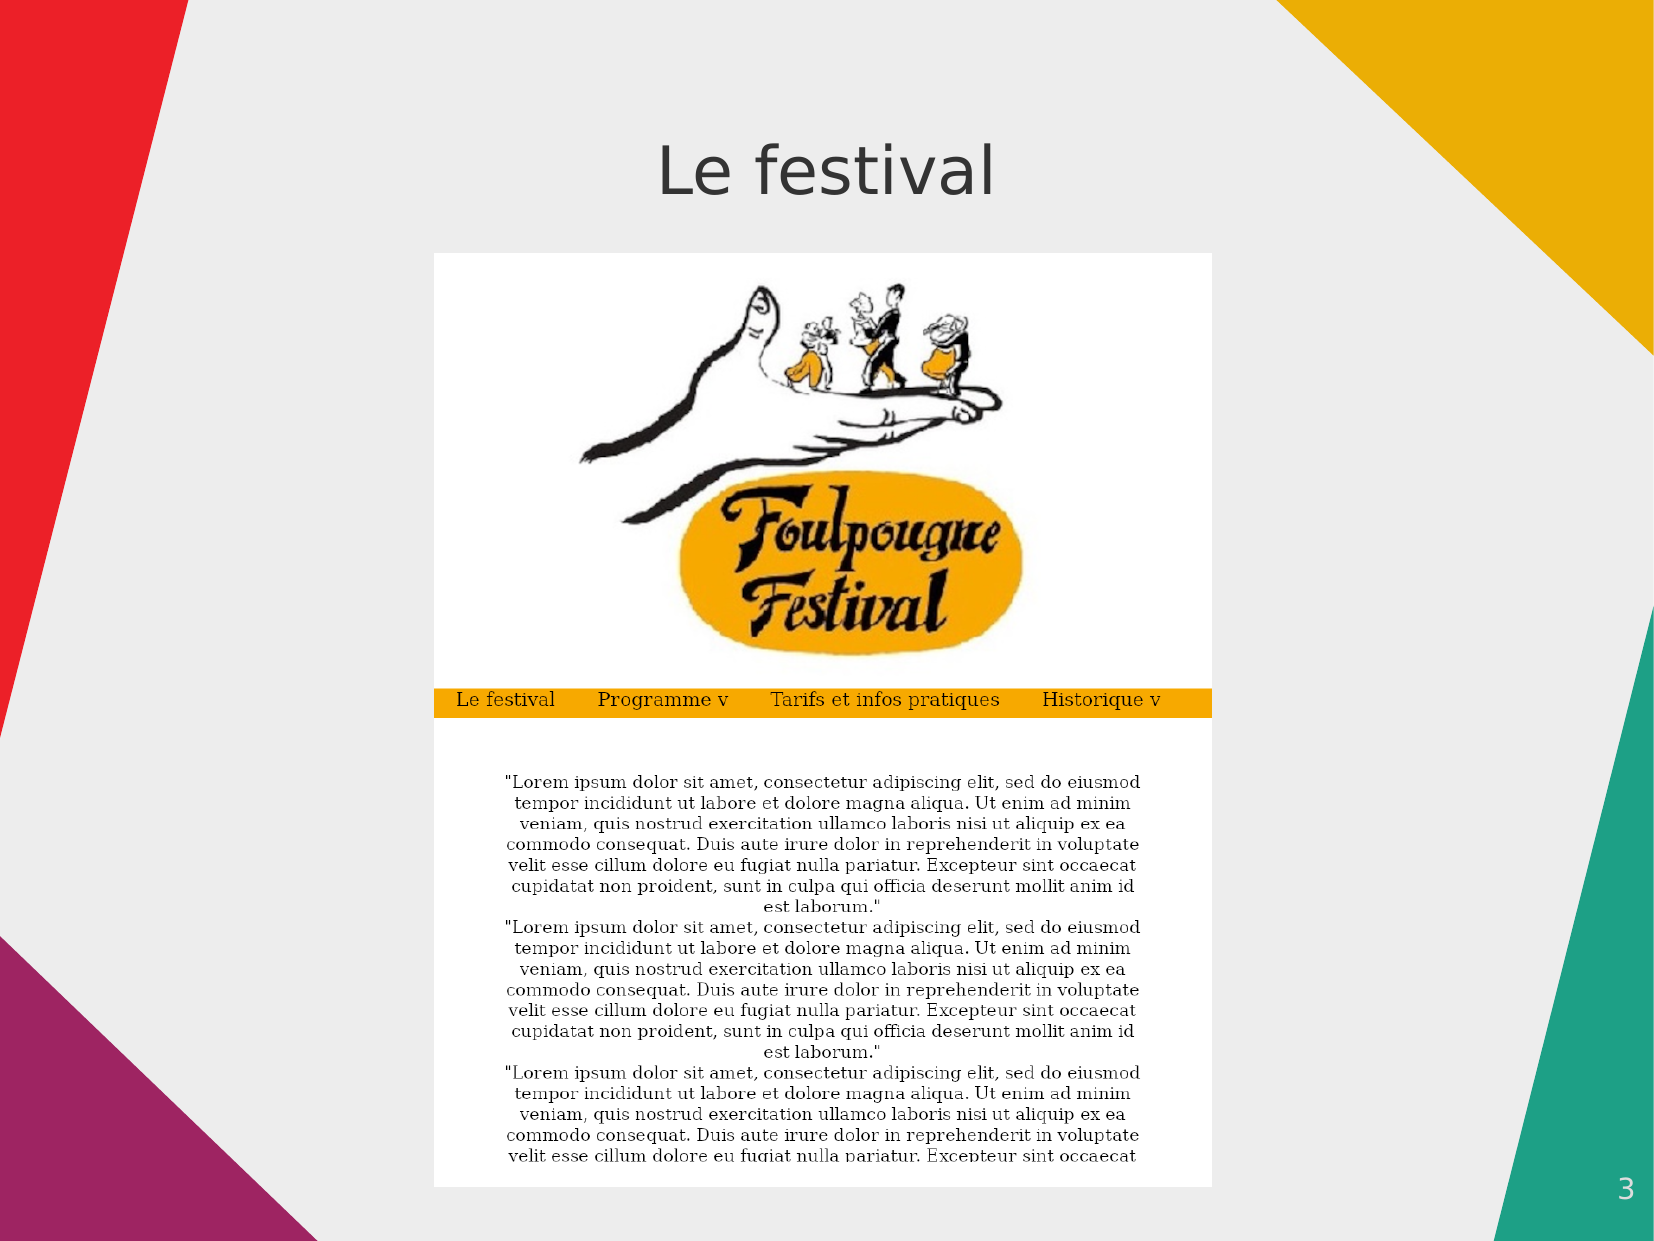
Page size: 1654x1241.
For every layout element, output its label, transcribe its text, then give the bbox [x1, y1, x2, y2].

picture [17, 253, 1654, 1188]
title Le festival [114, 73, 1539, 253]
